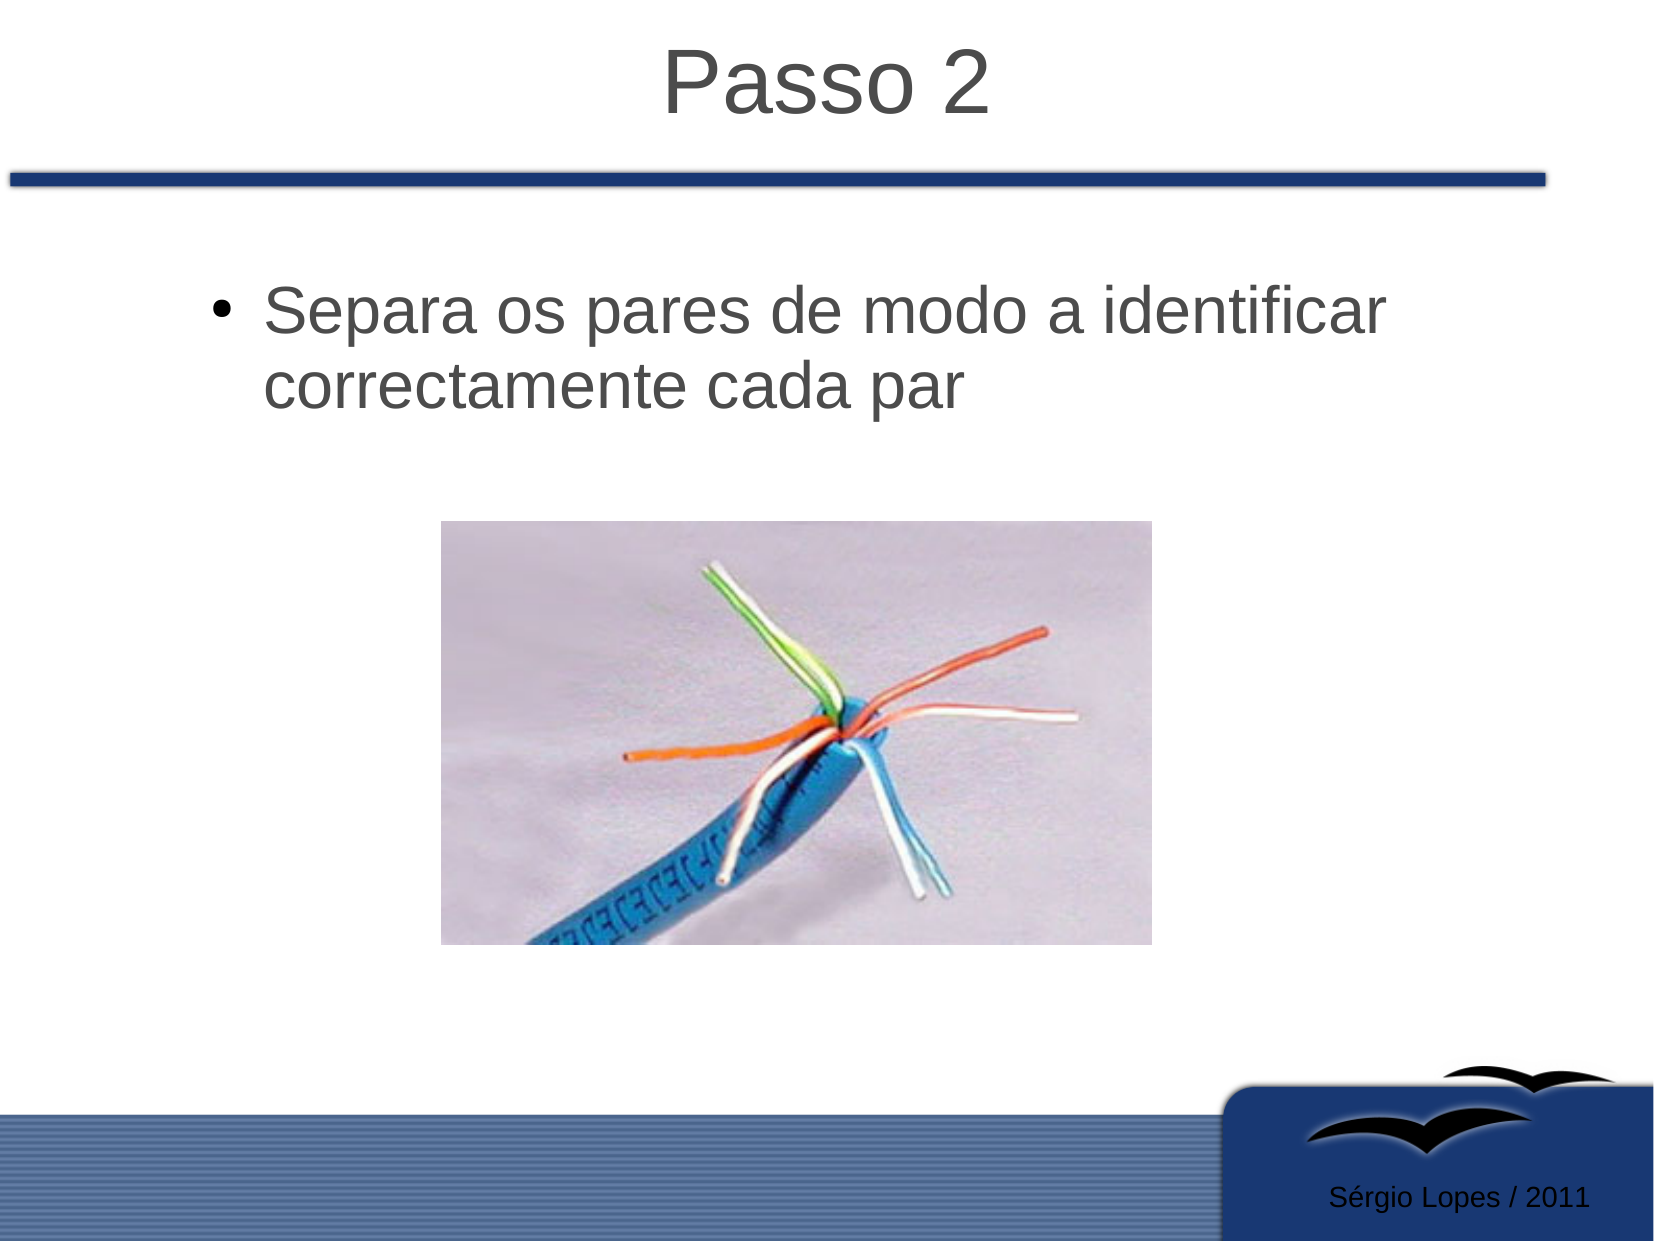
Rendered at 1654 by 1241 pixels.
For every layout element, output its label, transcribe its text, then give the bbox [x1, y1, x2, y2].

picture [0, 0, 1654, 1241]
text_box Sérgio Lopes / 2011 [1328, 1181, 1588, 1214]
title Passo 2 [121, 0, 1534, 164]
list Separa os pares de modo a identificar correctamente cada par [121, 273, 1534, 1056]
